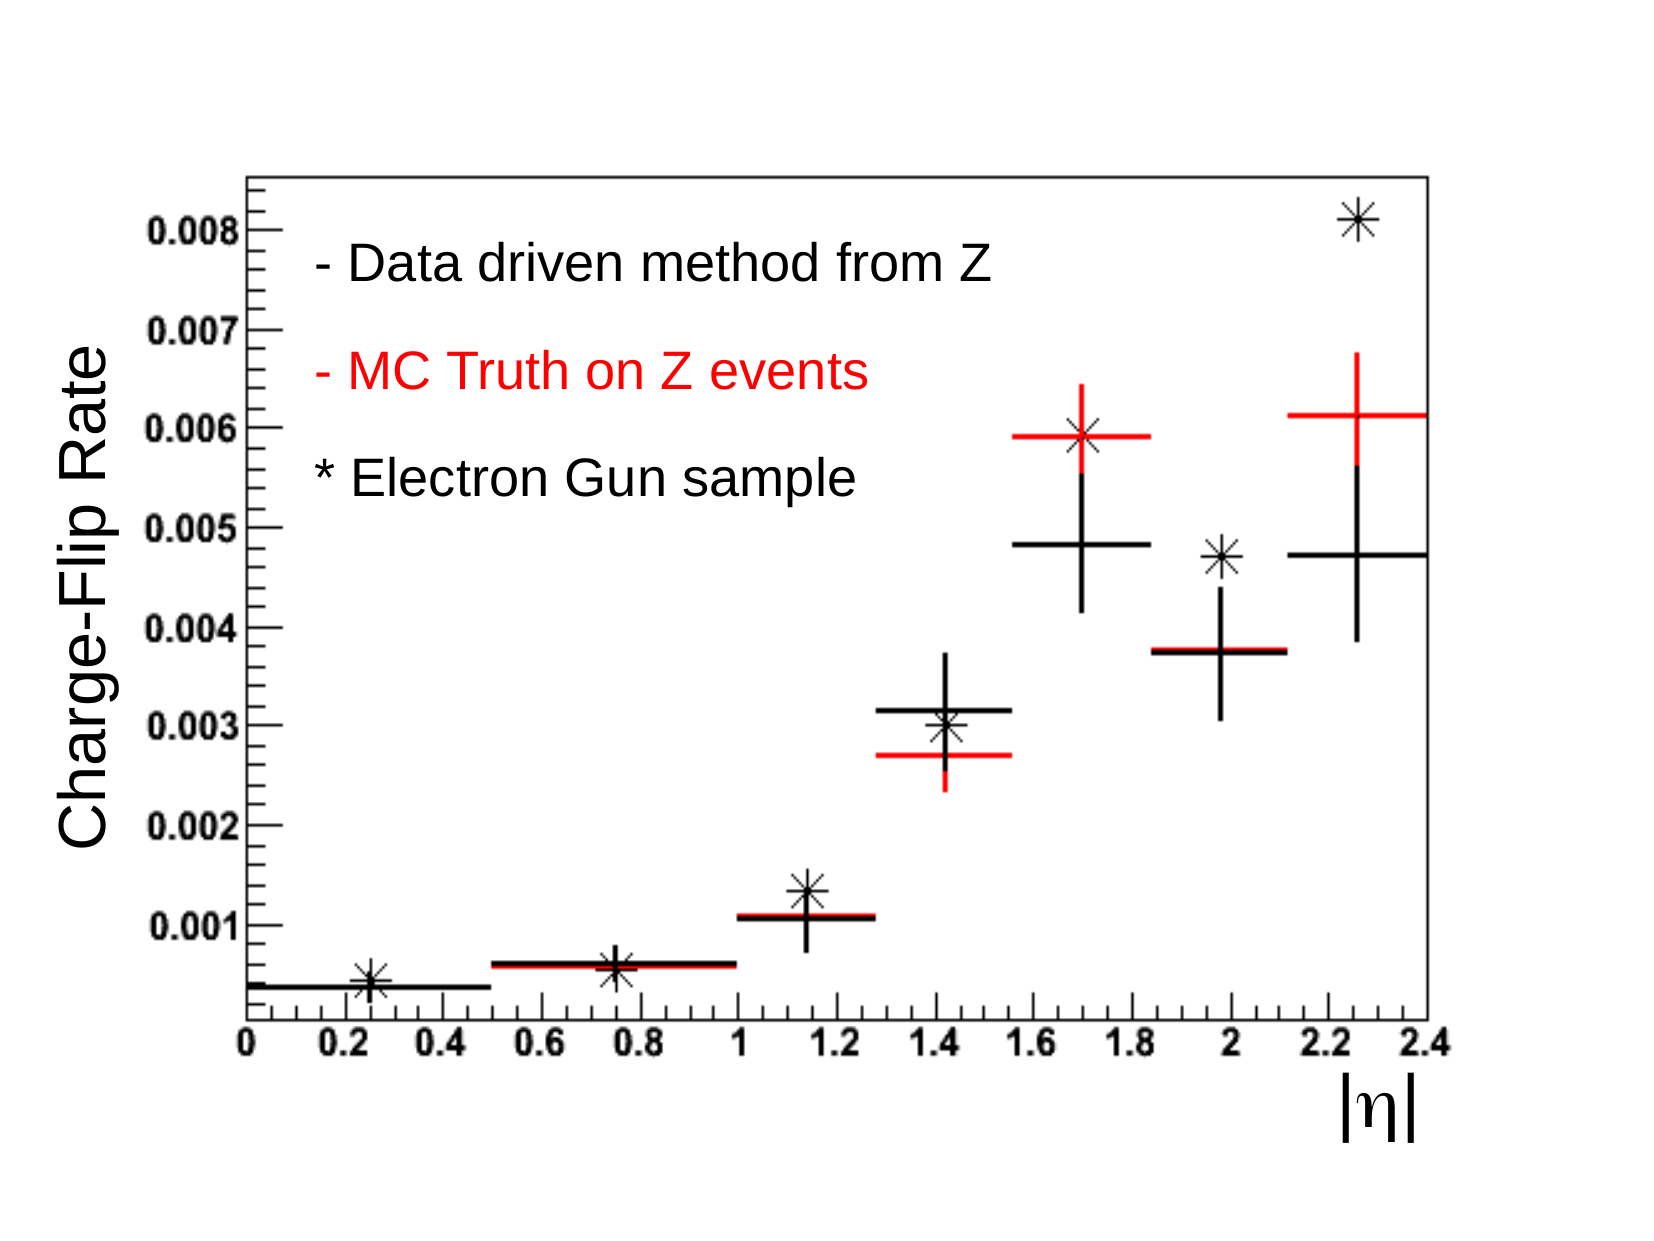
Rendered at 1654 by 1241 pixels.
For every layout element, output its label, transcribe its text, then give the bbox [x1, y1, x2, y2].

text_box || [1321, 1052, 1436, 1165]
text_box Charge-Flip Rate [37, 309, 128, 866]
picture [100, 74, 1576, 1126]
text_box - Data driven method from Z - MC Truth on Z events * Electron Gun sample [300, 225, 1009, 516]
